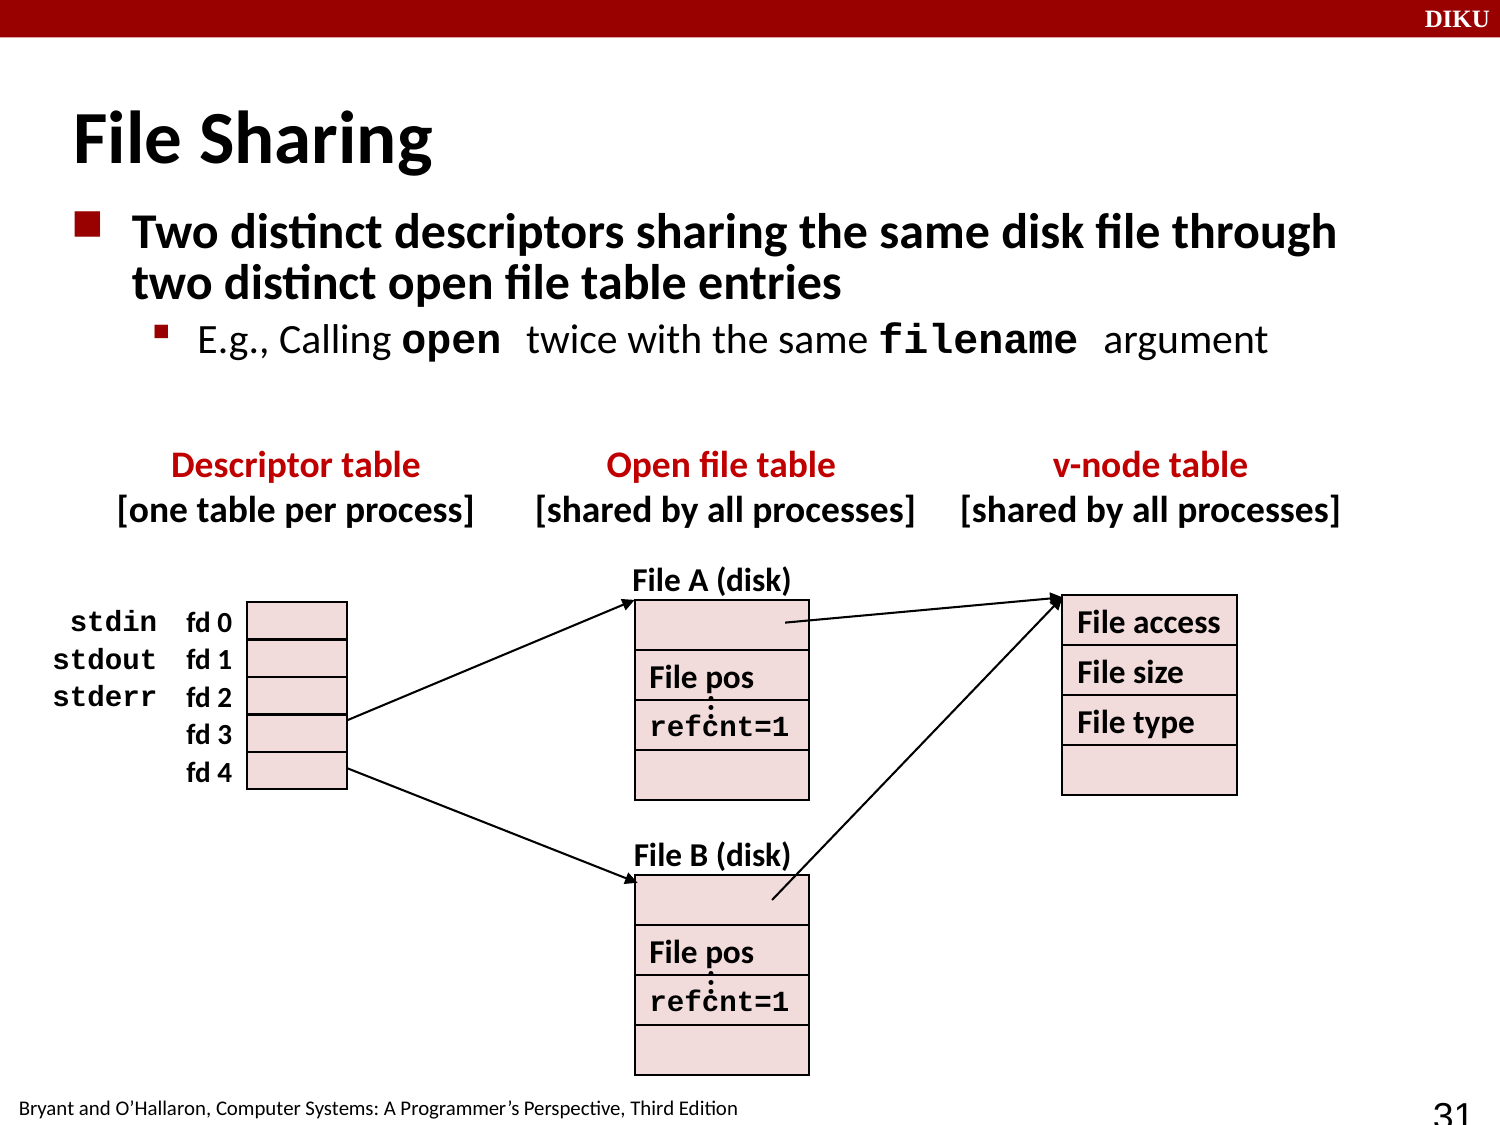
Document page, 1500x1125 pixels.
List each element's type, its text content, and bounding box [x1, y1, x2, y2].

text_box File size [1062, 645, 1238, 695]
text_box fd 1 [173, 639, 247, 677]
text_box refcnt=1 [634, 974, 810, 1024]
text_box fd 3 [147, 714, 247, 752]
text_box Two distinct descriptors sharing the same disk file through two distinct open file table entries E.g., Calling open twice with the same filename argument [60, 200, 1424, 388]
text_box fd 0 [173, 602, 247, 639]
text_box ... [634, 1024, 810, 1075]
text_box fd 2 [173, 677, 247, 714]
text_box File type [1062, 695, 1238, 746]
text_box [634, 874, 810, 925]
text_box [634, 599, 810, 650]
text_box File B (disk) [618, 825, 807, 880]
text_box File A (disk) [617, 550, 807, 605]
text_box File access [1062, 595, 1238, 645]
text_box refcnt=1 [634, 699, 810, 749]
text_box ... [1062, 746, 1238, 796]
text_box stdin [54, 595, 173, 646]
text_box File pos [634, 650, 810, 699]
text_box v-node table [shared by all processes] [945, 432, 1357, 538]
text_box fd 4 [147, 752, 247, 790]
text_box File Sharing [58, 71, 1304, 197]
text_box stdout [37, 632, 173, 683]
text_box Open file table [shared by all processes] [519, 432, 932, 538]
text_box stderr [37, 683, 173, 721]
text_box File pos [634, 925, 810, 974]
text_box Descriptor table [one table per process] [101, 432, 491, 538]
text_box [247, 602, 347, 790]
text_box ... [634, 749, 810, 800]
